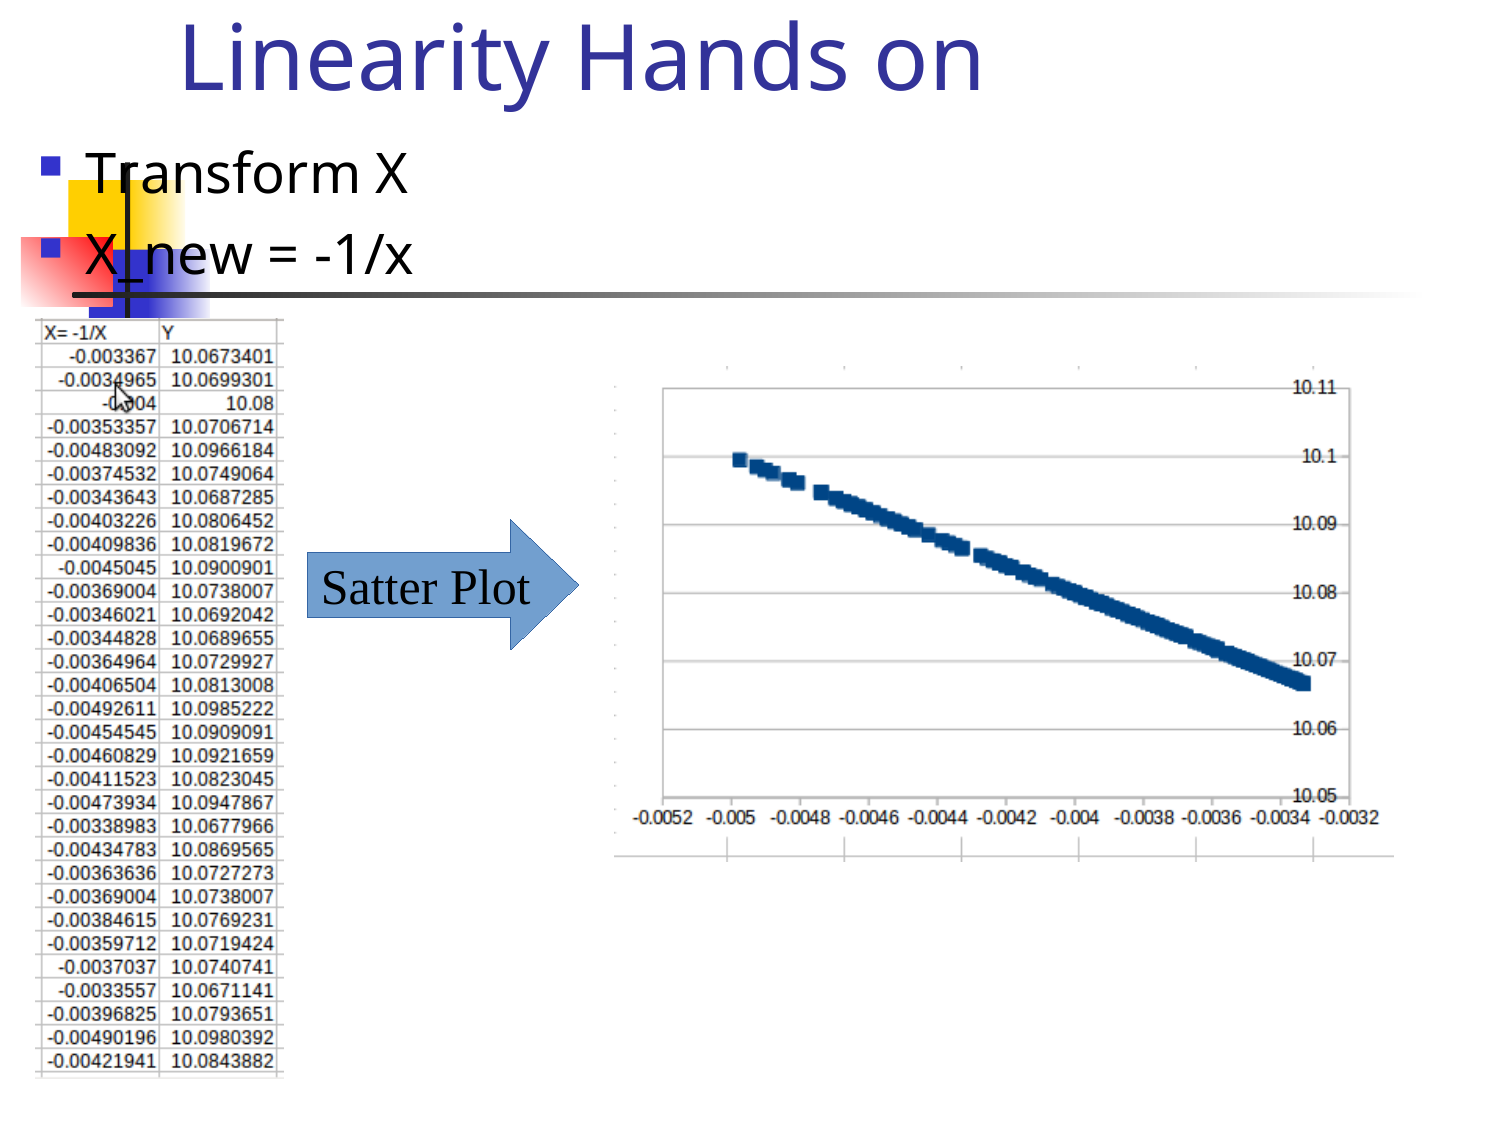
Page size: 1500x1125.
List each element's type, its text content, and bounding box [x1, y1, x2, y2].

list Transform X X_new = -1/x [23, 129, 1489, 296]
picture [35, 318, 284, 1079]
picture [614, 366, 1394, 862]
title Linearity Hands on [162, 0, 1441, 117]
text_box Satter Plot [307, 519, 579, 650]
